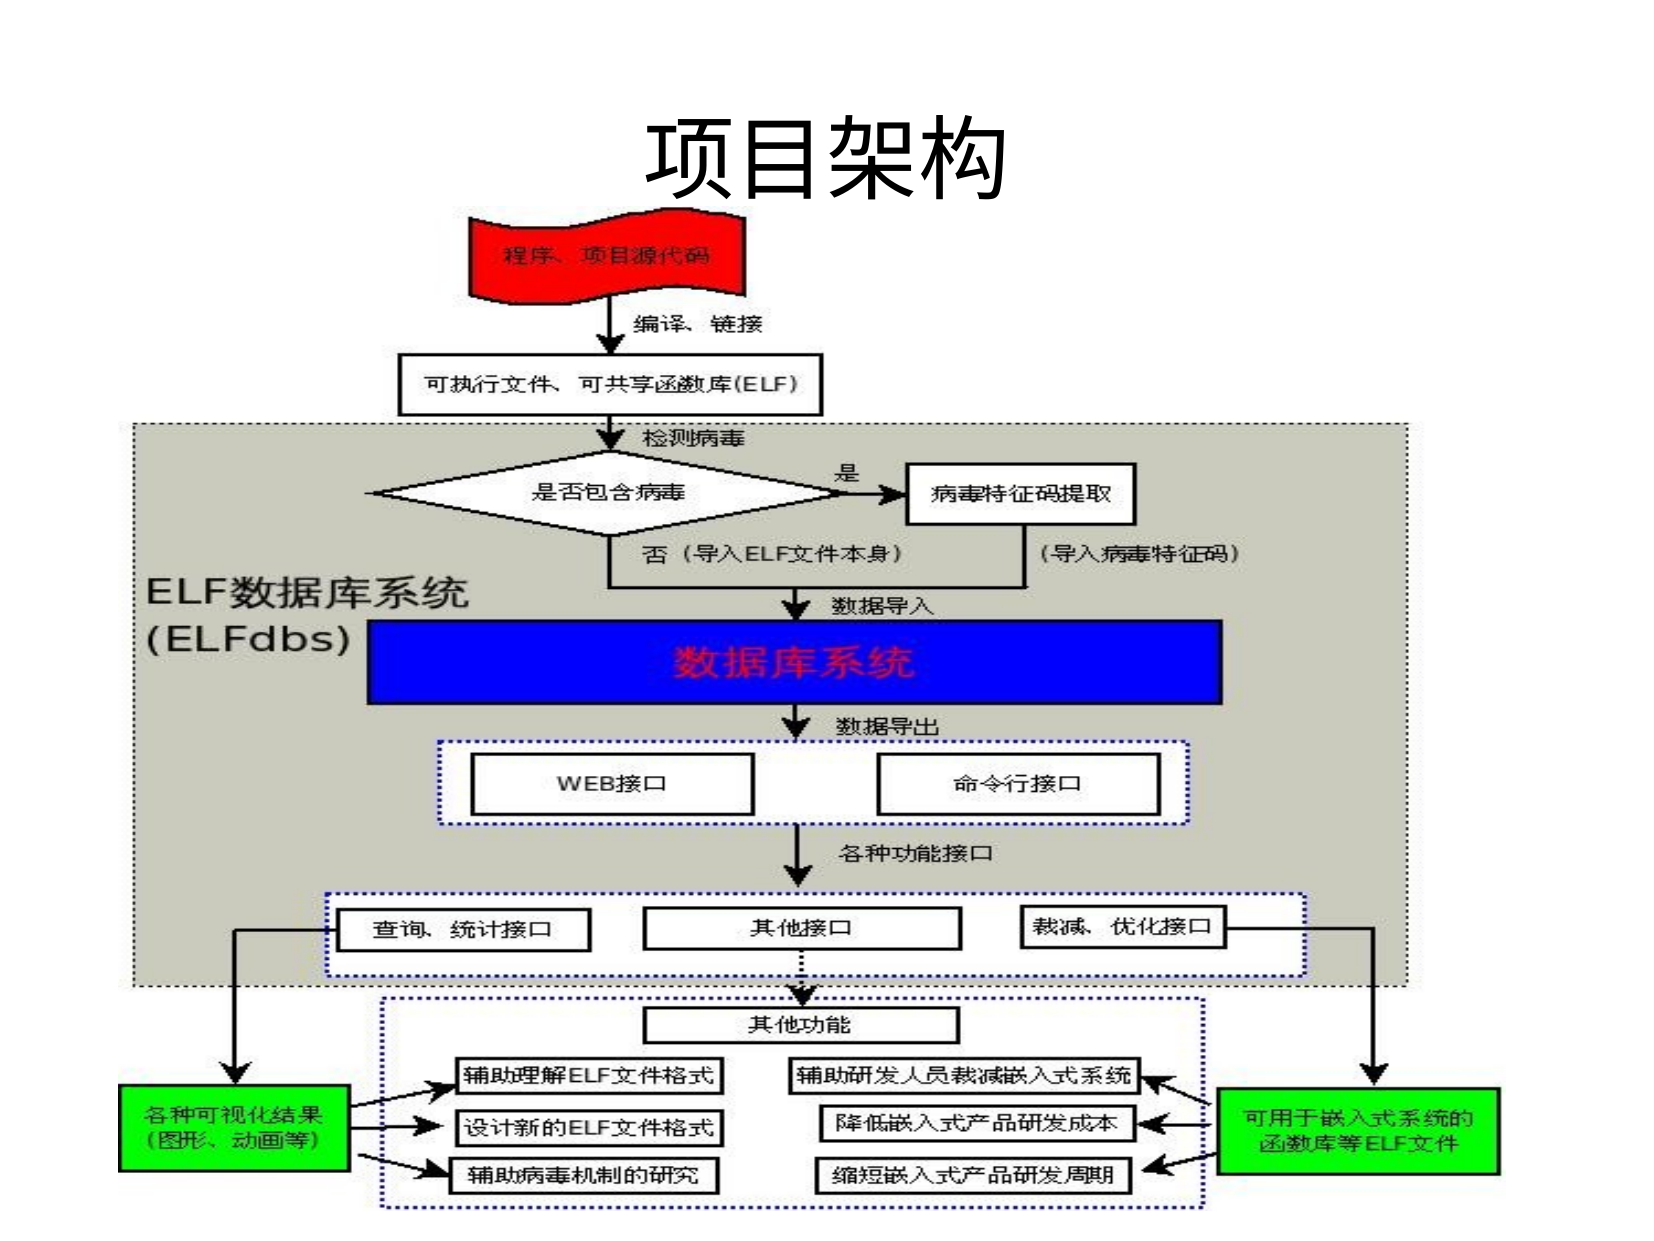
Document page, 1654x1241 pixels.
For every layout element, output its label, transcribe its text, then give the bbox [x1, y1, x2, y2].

title 项目架构 [82, 49, 1571, 257]
picture [0, 0, 1654, 1241]
